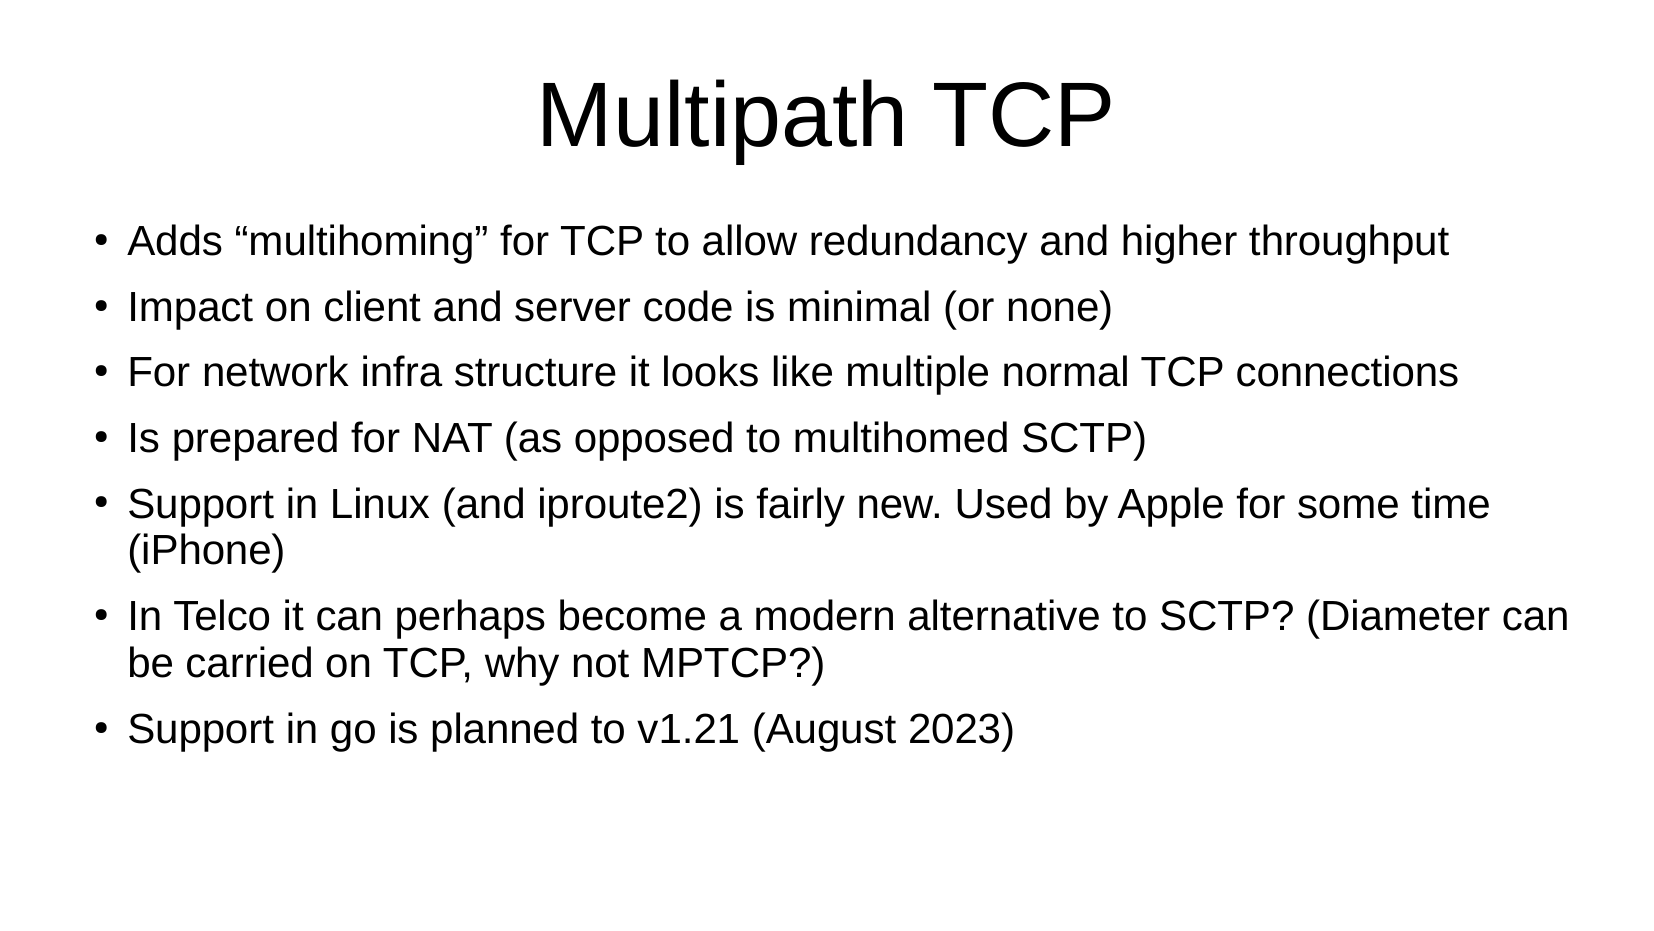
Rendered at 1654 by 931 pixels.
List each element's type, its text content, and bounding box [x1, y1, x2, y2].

title Multipath TCP [82, 37, 1571, 193]
list Adds “multihoming” for TCP to allow redundancy and higher throughput Impact on client and server code is minimal (or none) For network infra structure it looks like multiple normal TCP connections Is prepared for NAT (as opposed to multihomed SCTP) Support in Linux (and iproute2) is fairly new. Used by Apple for some time (iPhone) In Telco it can perhaps become a modern alternative to SCTP? (Diameter can be carried on TCP, why not MPTCP?) Support in go is planned to v1.21 (August 2023) [82, 217, 1571, 758]
